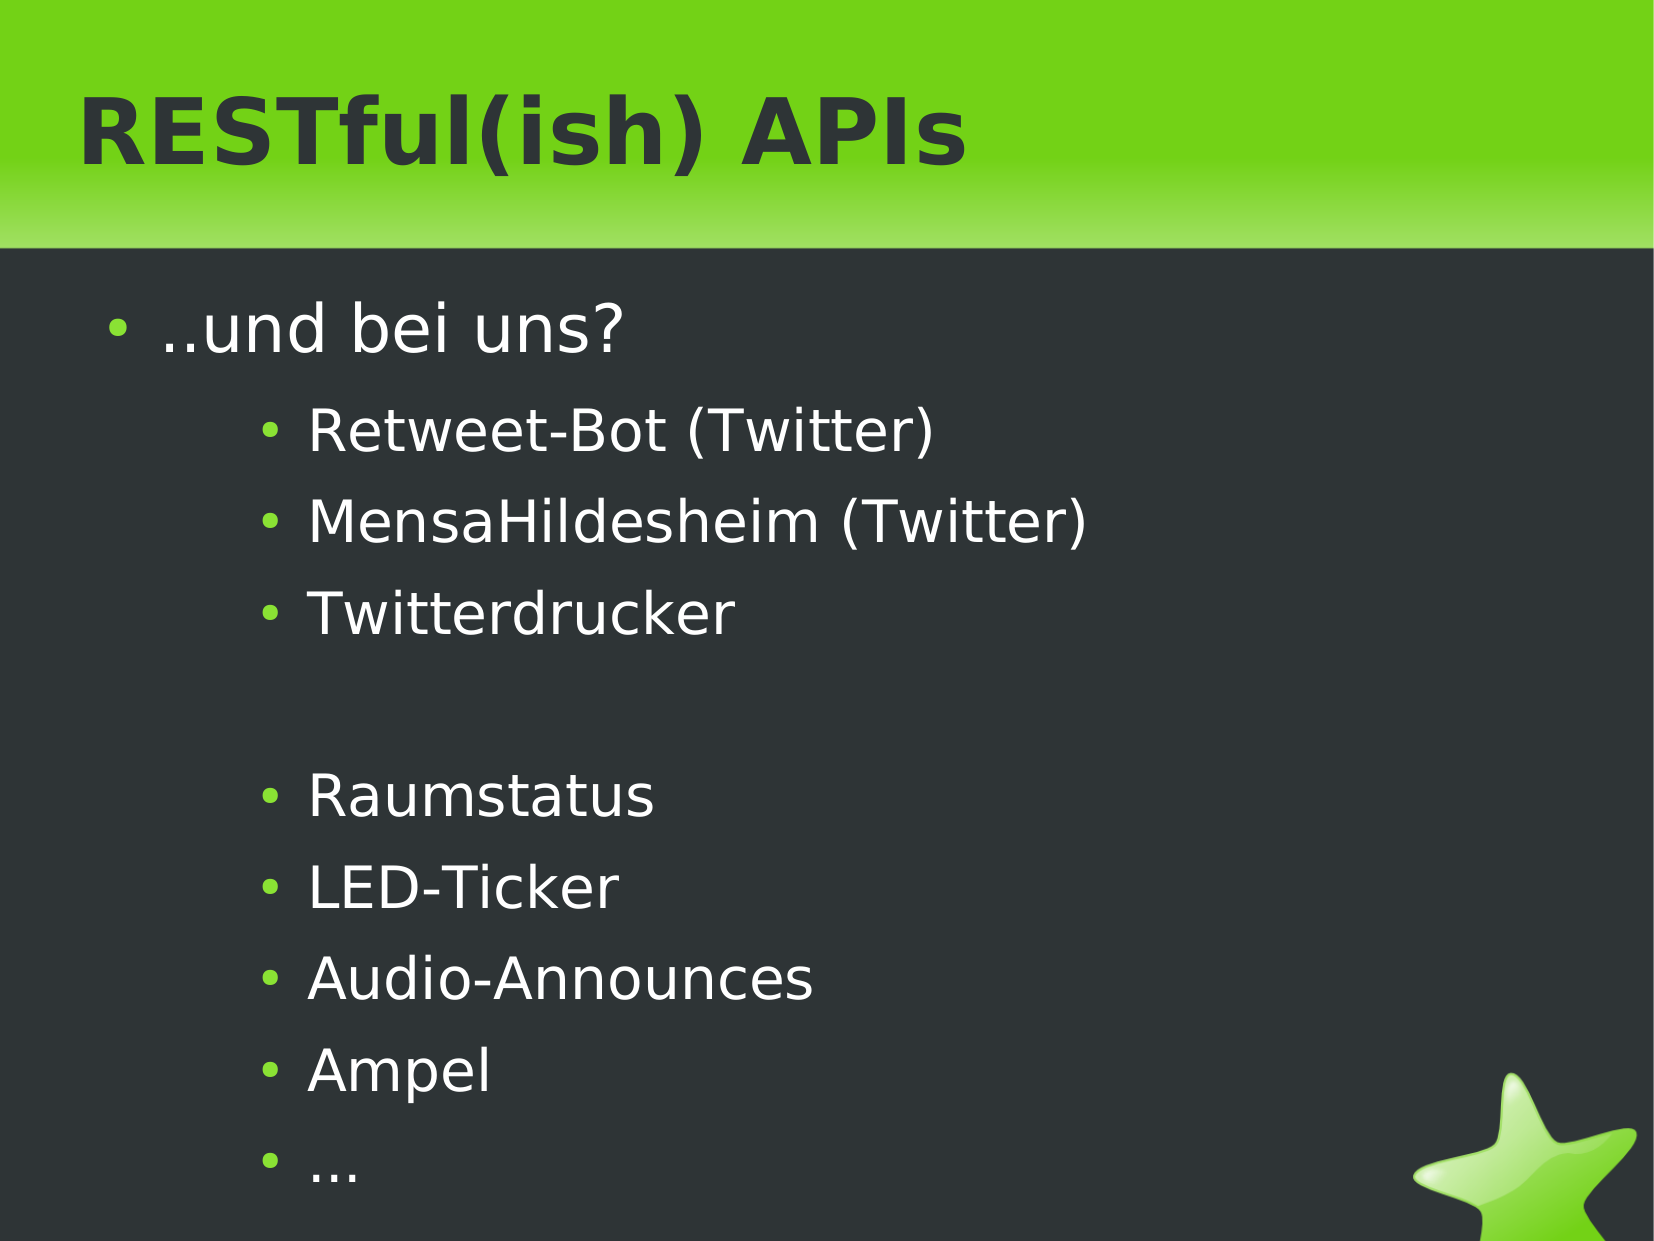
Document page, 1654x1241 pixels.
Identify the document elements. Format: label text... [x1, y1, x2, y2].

picture [0, 0, 1654, 1241]
title RESTful(ish) APIs [76, 29, 1565, 237]
list ..und bei uns? Retweet-Bot (Twitter) MensaHildesheim (Twitter) Twitterdrucker Raumstatus LED-Ticker Audio-Announces Ampel ... [70, 290, 1559, 1197]
